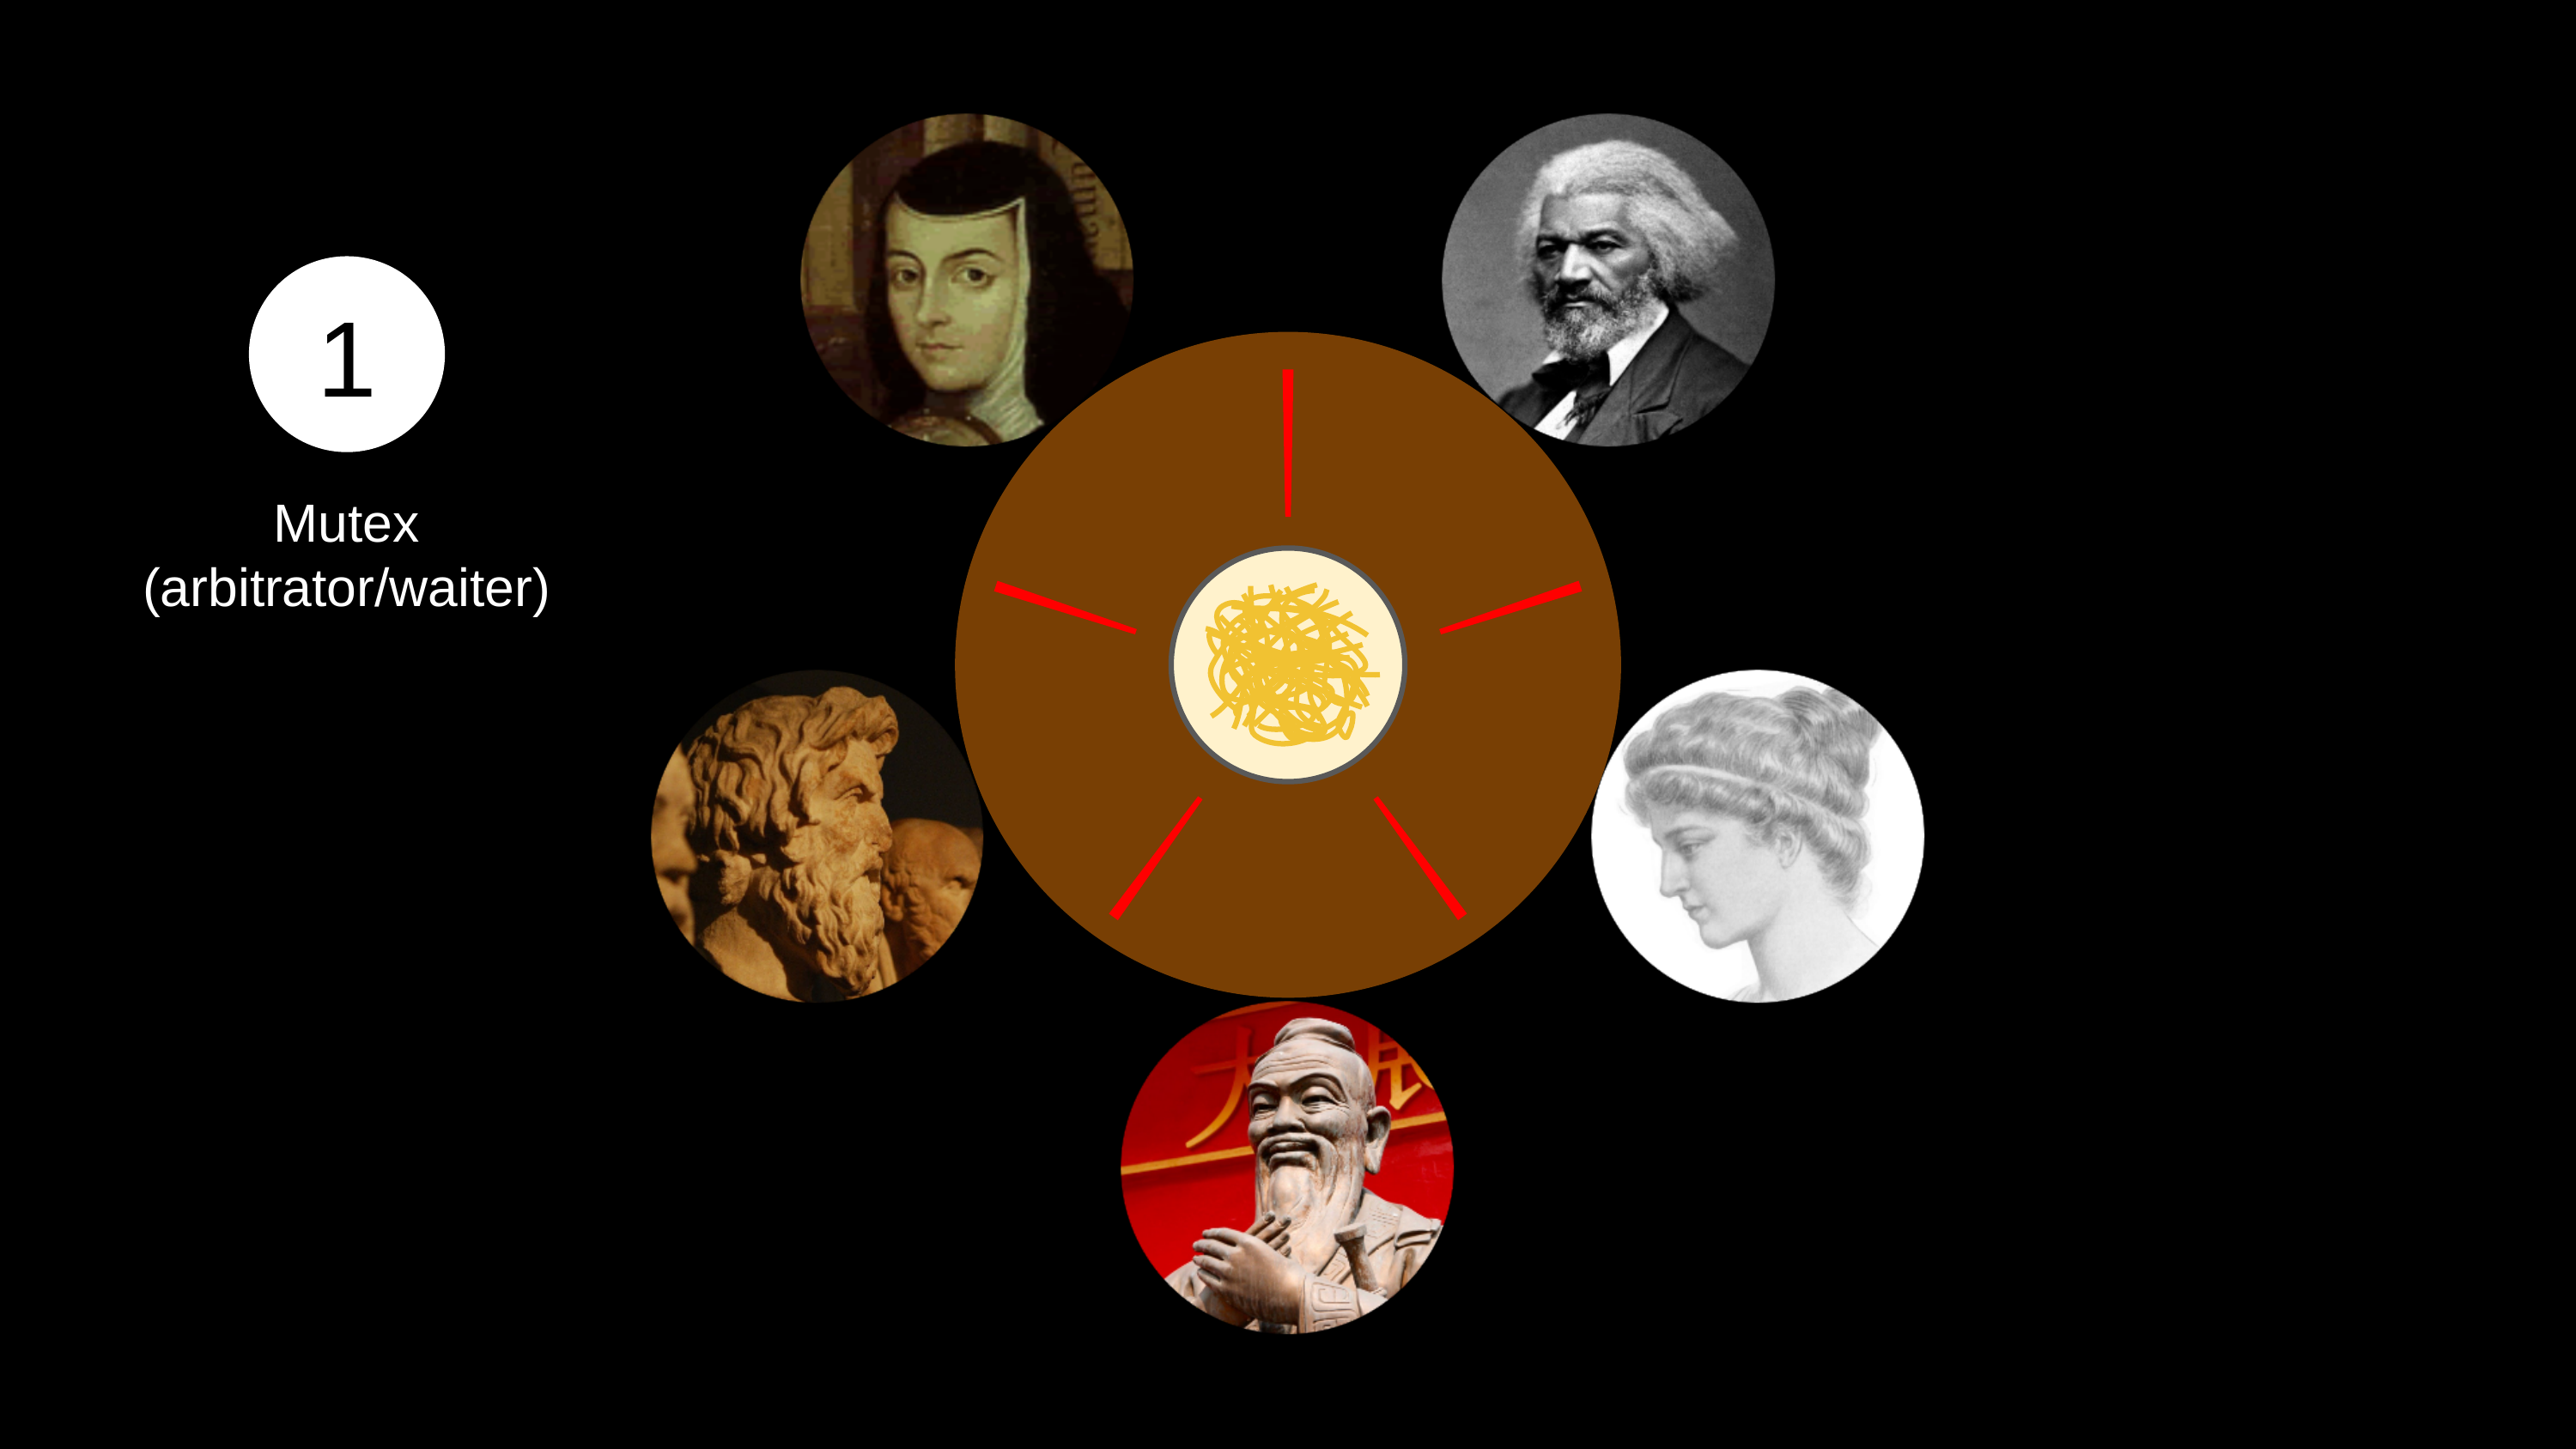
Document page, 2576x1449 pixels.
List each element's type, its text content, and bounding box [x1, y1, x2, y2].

text_box [955, 331, 1621, 996]
picture [1586, 664, 1930, 1009]
picture [646, 664, 989, 1009]
text_box 1 [248, 256, 446, 452]
picture [1115, 996, 1460, 1340]
picture [795, 108, 1139, 452]
picture [1437, 108, 1781, 452]
text_box Mutex (arbitrator/waiter) [84, 475, 610, 630]
